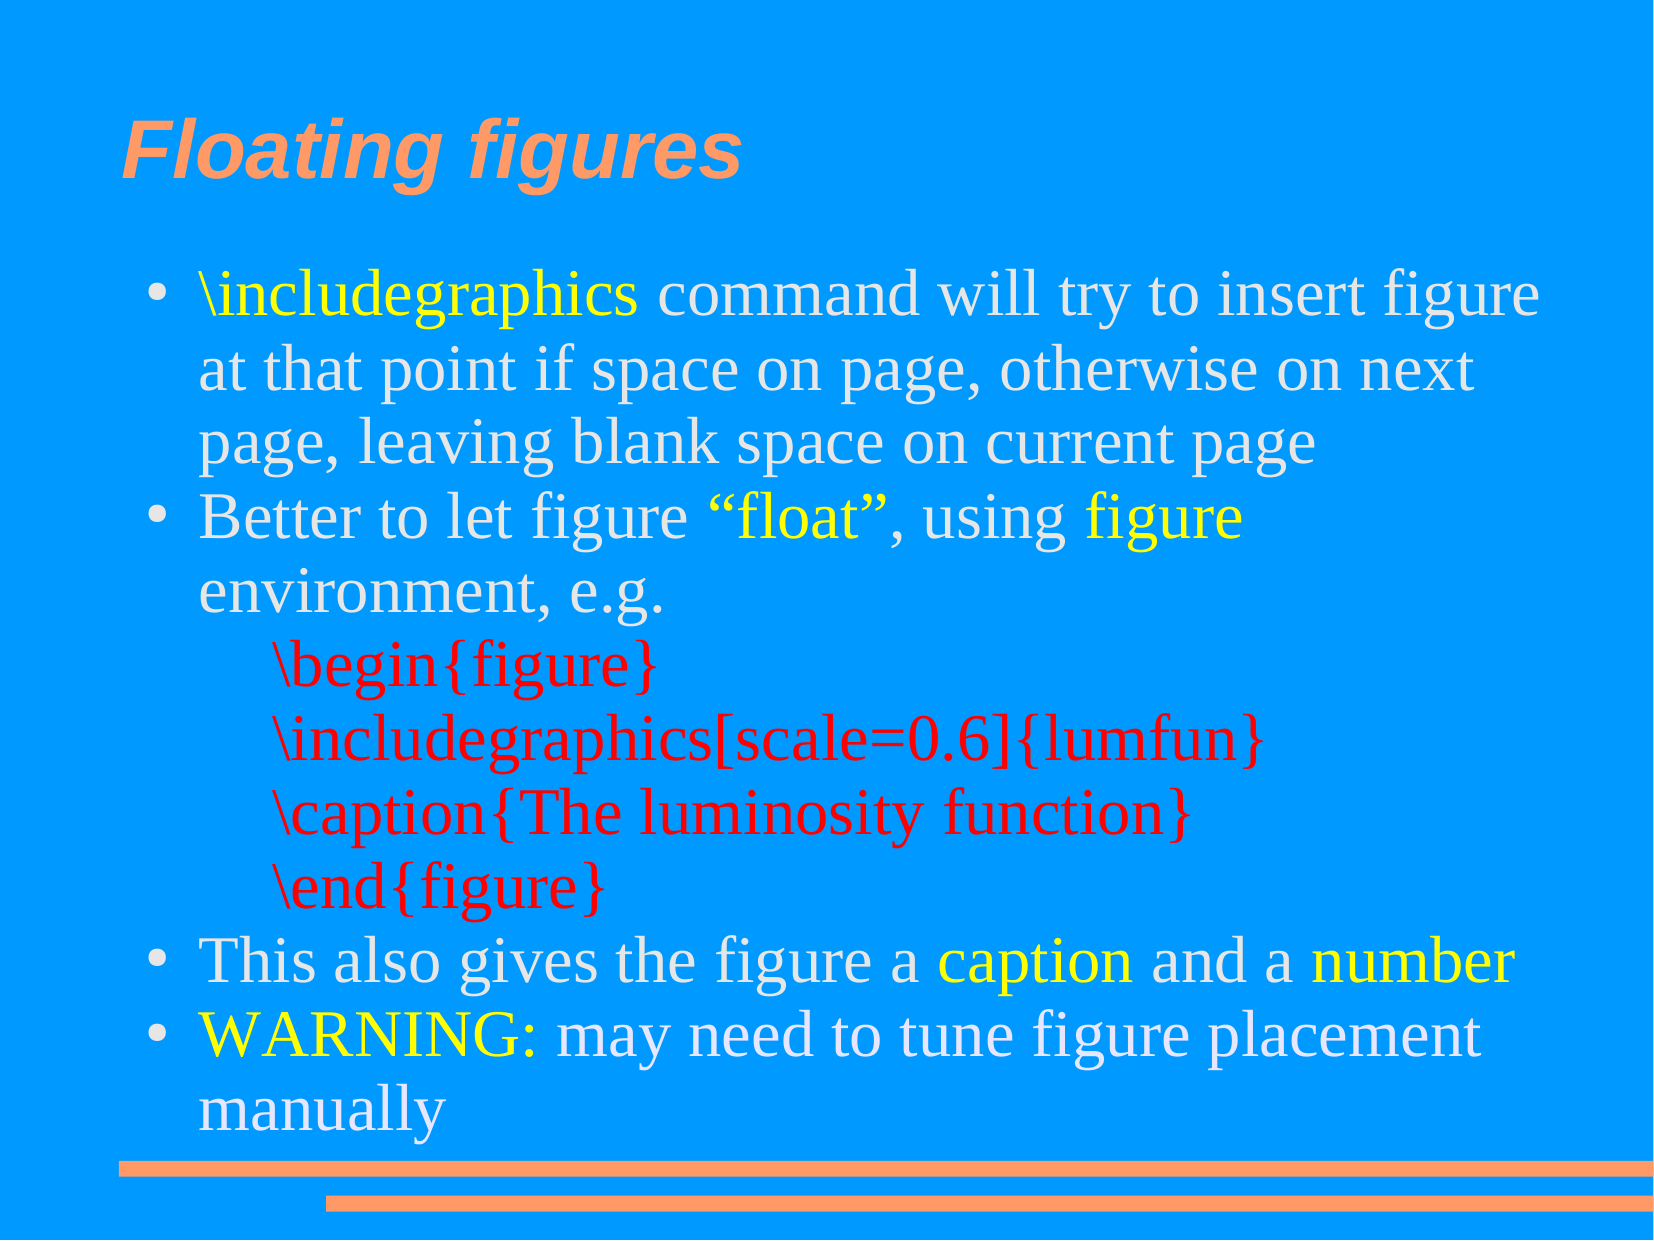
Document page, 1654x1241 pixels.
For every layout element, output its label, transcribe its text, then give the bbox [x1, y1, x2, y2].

title Floating figures [121, 46, 1534, 254]
list \includegraphics command will try to insert figure at that point if space on page, otherwise on next page, leaving blank space on current page Better to let figure “float”, using figure environment, e.g. \begin{figure} \includegraphics[scale=0.6]{lumfun} \caption{The luminosity function} \end{figure} This also gives the figure a caption and a number WARNING: may need to tune figure placement manually [127, 256, 1567, 1146]
